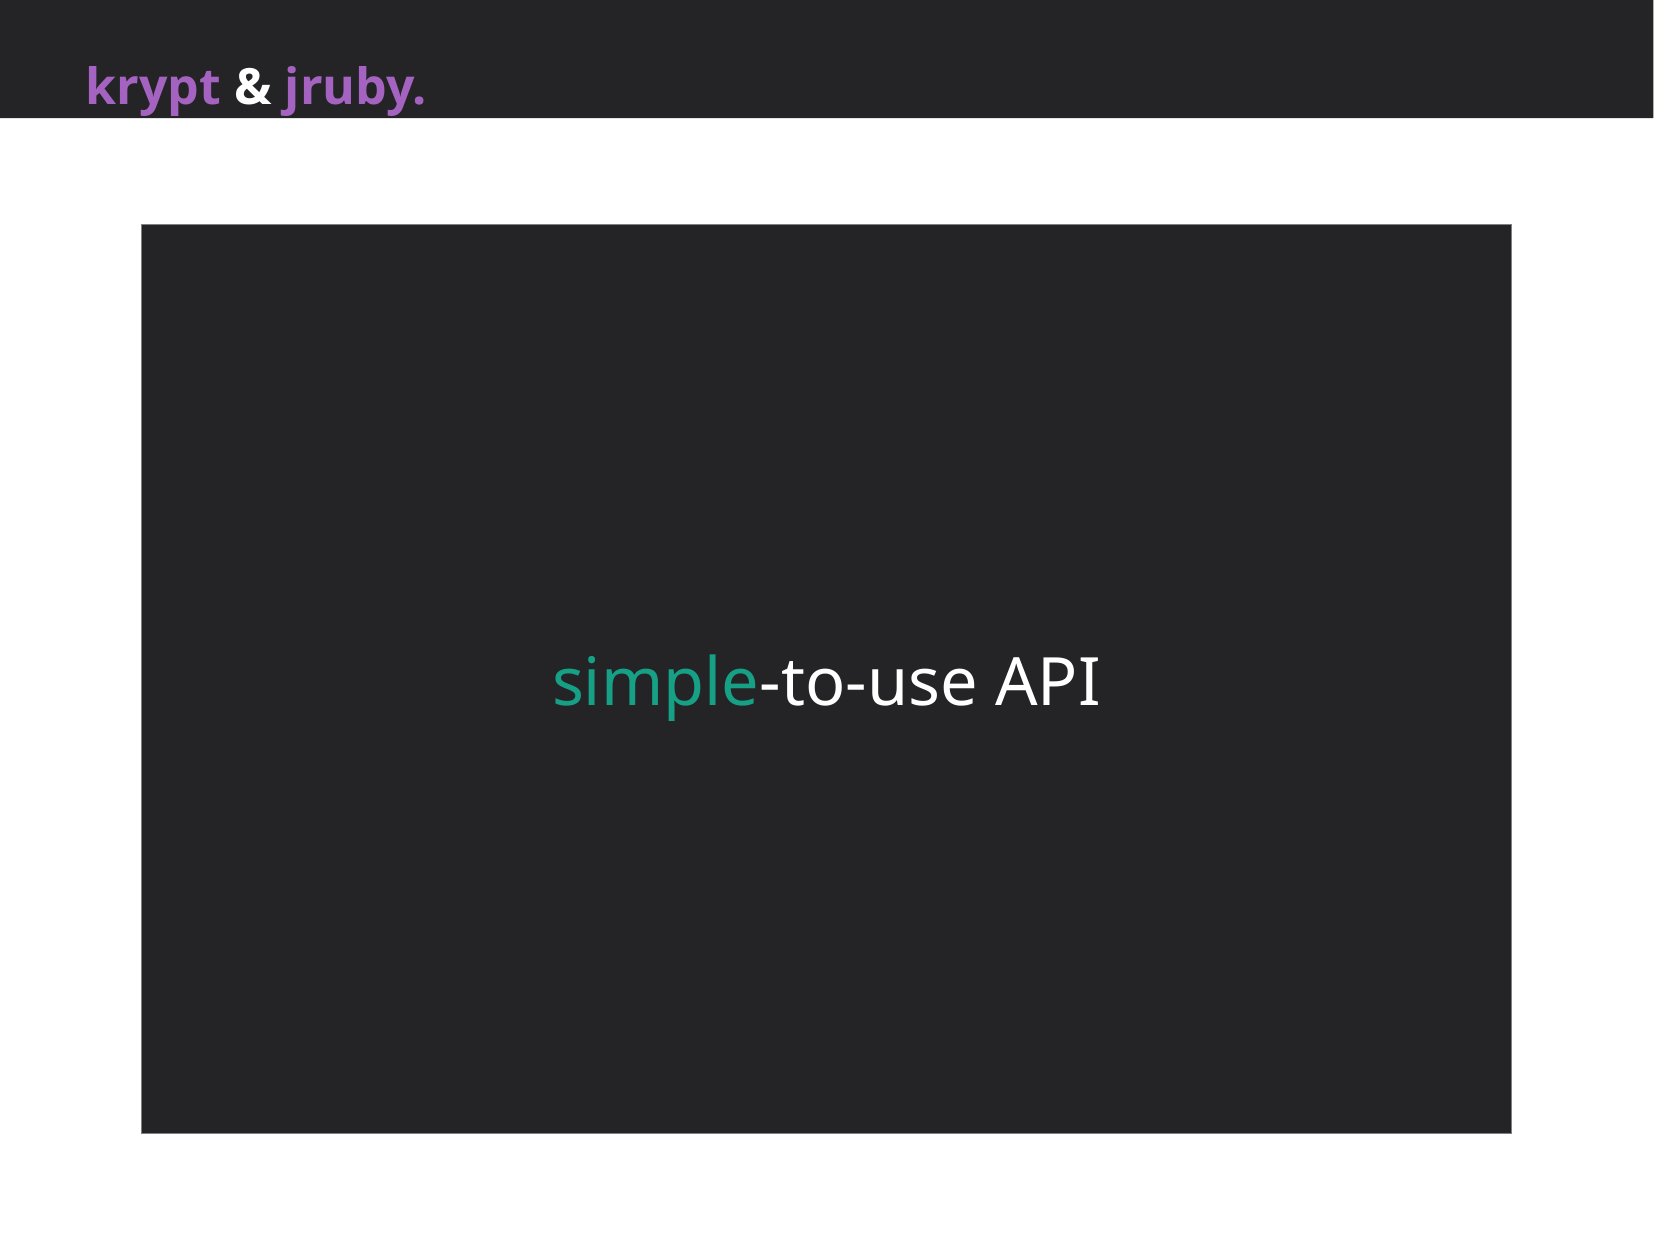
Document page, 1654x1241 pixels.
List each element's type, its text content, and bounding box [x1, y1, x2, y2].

text_box simple-to-use API [141, 224, 1512, 1134]
text_box [0, 0, 1654, 119]
text_box krypt & jruby. [70, 43, 1359, 119]
